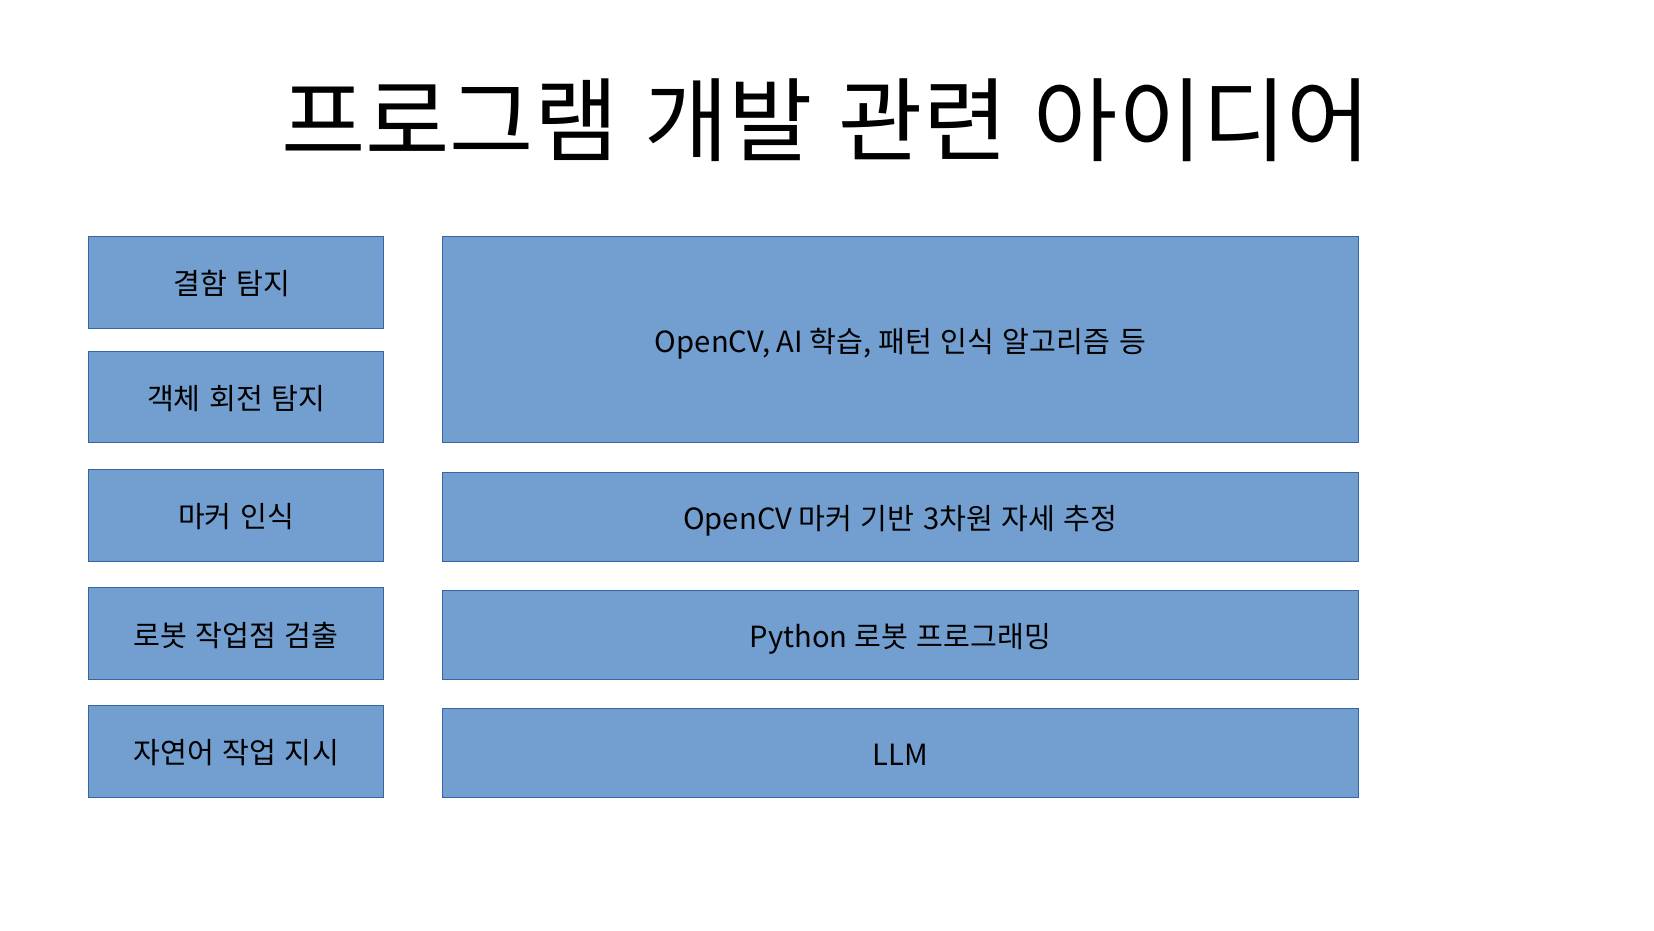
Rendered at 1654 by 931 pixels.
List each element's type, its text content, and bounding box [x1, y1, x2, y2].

text_box 결함 탐지 [88, 236, 384, 329]
text_box Python 로봇 프로그래밍 [442, 590, 1359, 680]
text_box 자연어 작업 지시 [88, 705, 384, 798]
title 프로그램 개발 관련 아이디어 [82, 37, 1571, 193]
text_box OpenCV 마커 기반 3차원 자세 추정 [442, 472, 1359, 562]
text_box 로봇 작업점 검출 [88, 587, 384, 680]
text_box OpenCV, AI 학습, 패턴 인식 알고리즘 등 [442, 236, 1359, 443]
text_box LLM [442, 708, 1359, 798]
text_box 객체 회전 탐지 [88, 351, 384, 443]
text_box 마커 인식 [88, 469, 384, 562]
